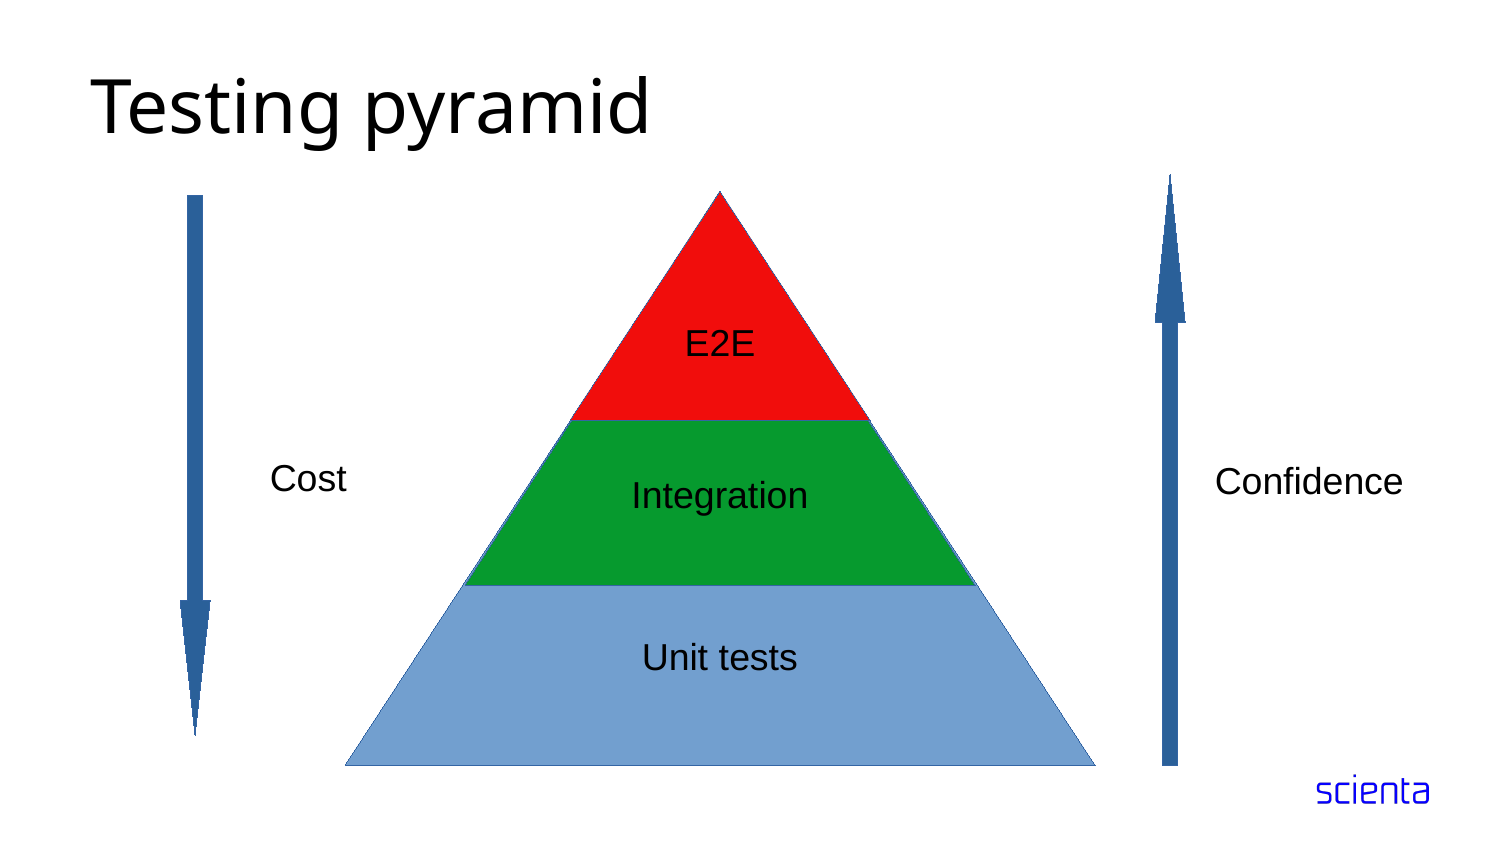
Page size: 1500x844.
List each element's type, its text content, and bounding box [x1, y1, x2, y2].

text_box [180, 195, 211, 736]
text_box [1155, 174, 1186, 766]
text_box Integration [465, 421, 976, 586]
title Testing pyramid [75, 33, 1425, 175]
text_box Confidence [1200, 453, 1419, 511]
picture [1313, 771, 1432, 806]
text_box E2E [570, 191, 871, 421]
text_box Cost [255, 450, 362, 507]
text_box Unit tests [345, 420, 1096, 766]
